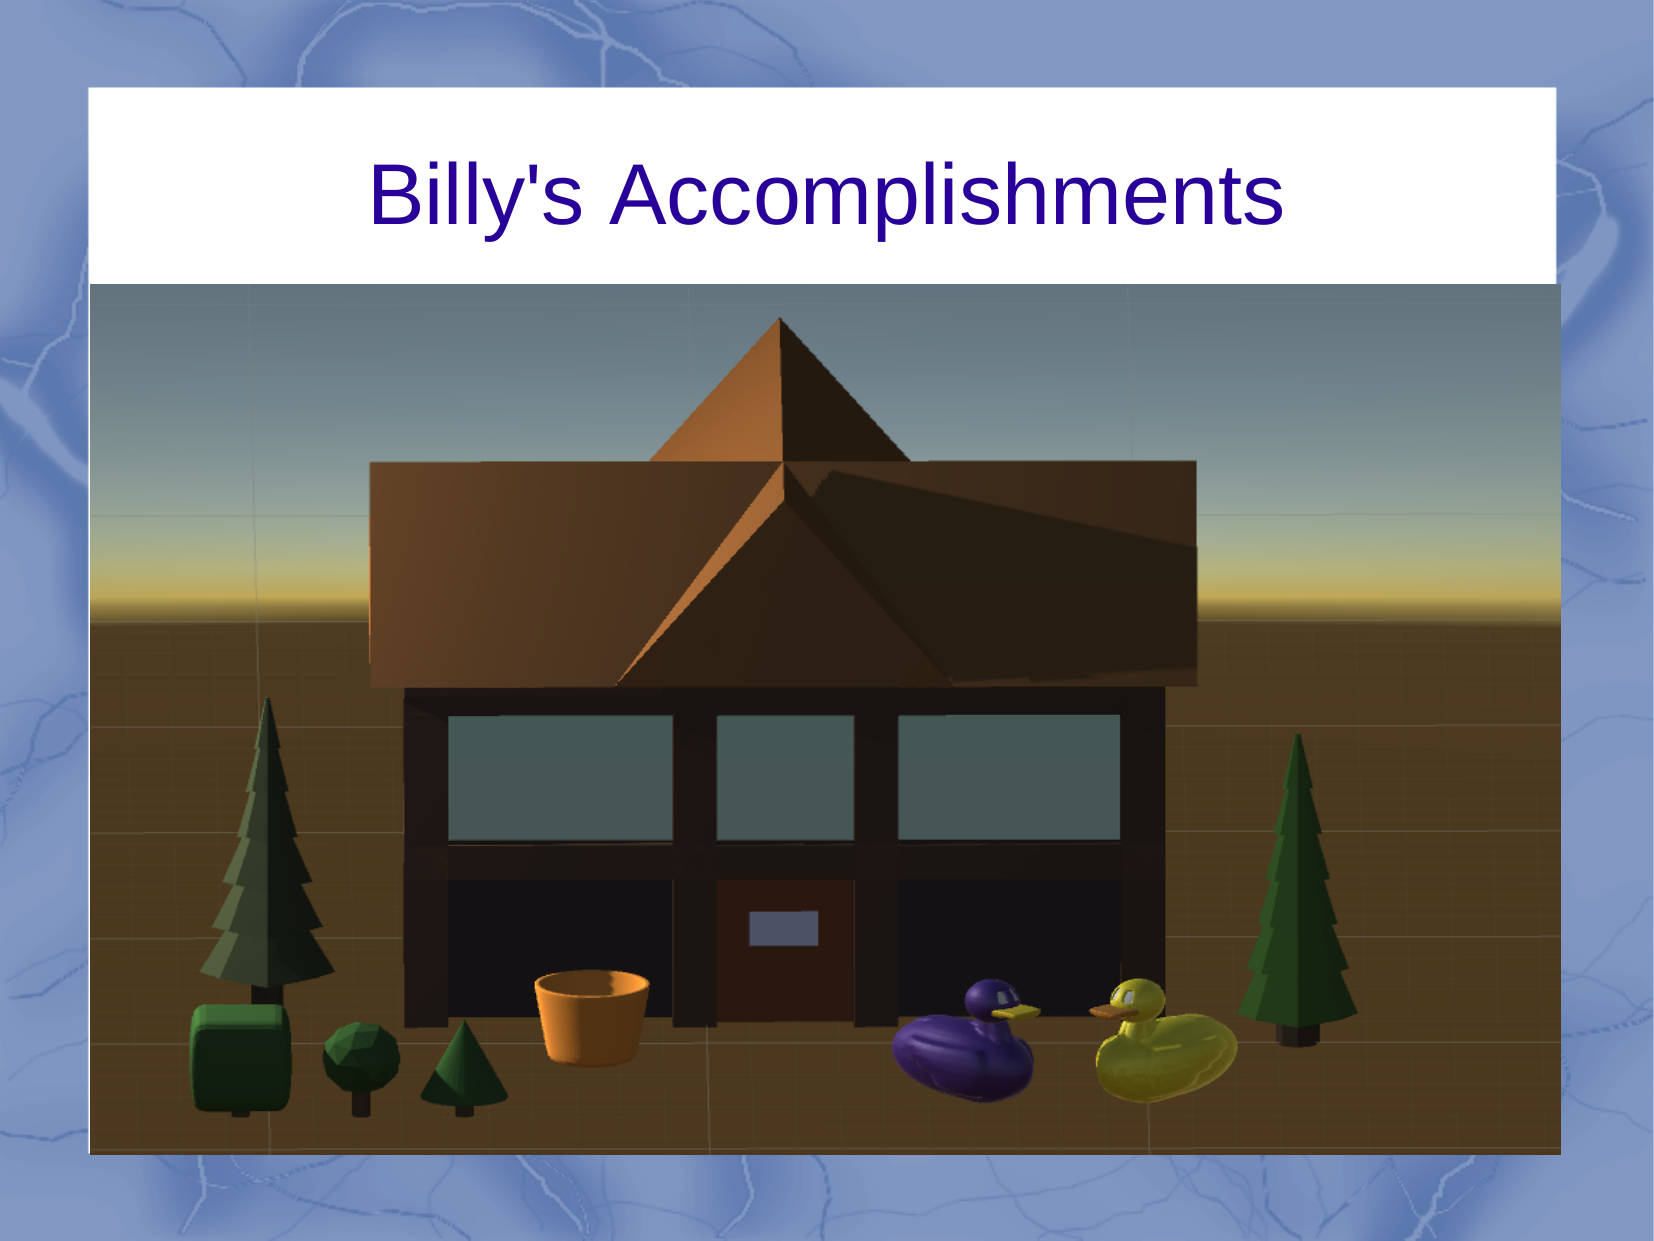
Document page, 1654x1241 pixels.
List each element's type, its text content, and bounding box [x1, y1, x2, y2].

title Billy's Accomplishments [118, 90, 1536, 284]
picture [0, 0, 1654, 1241]
